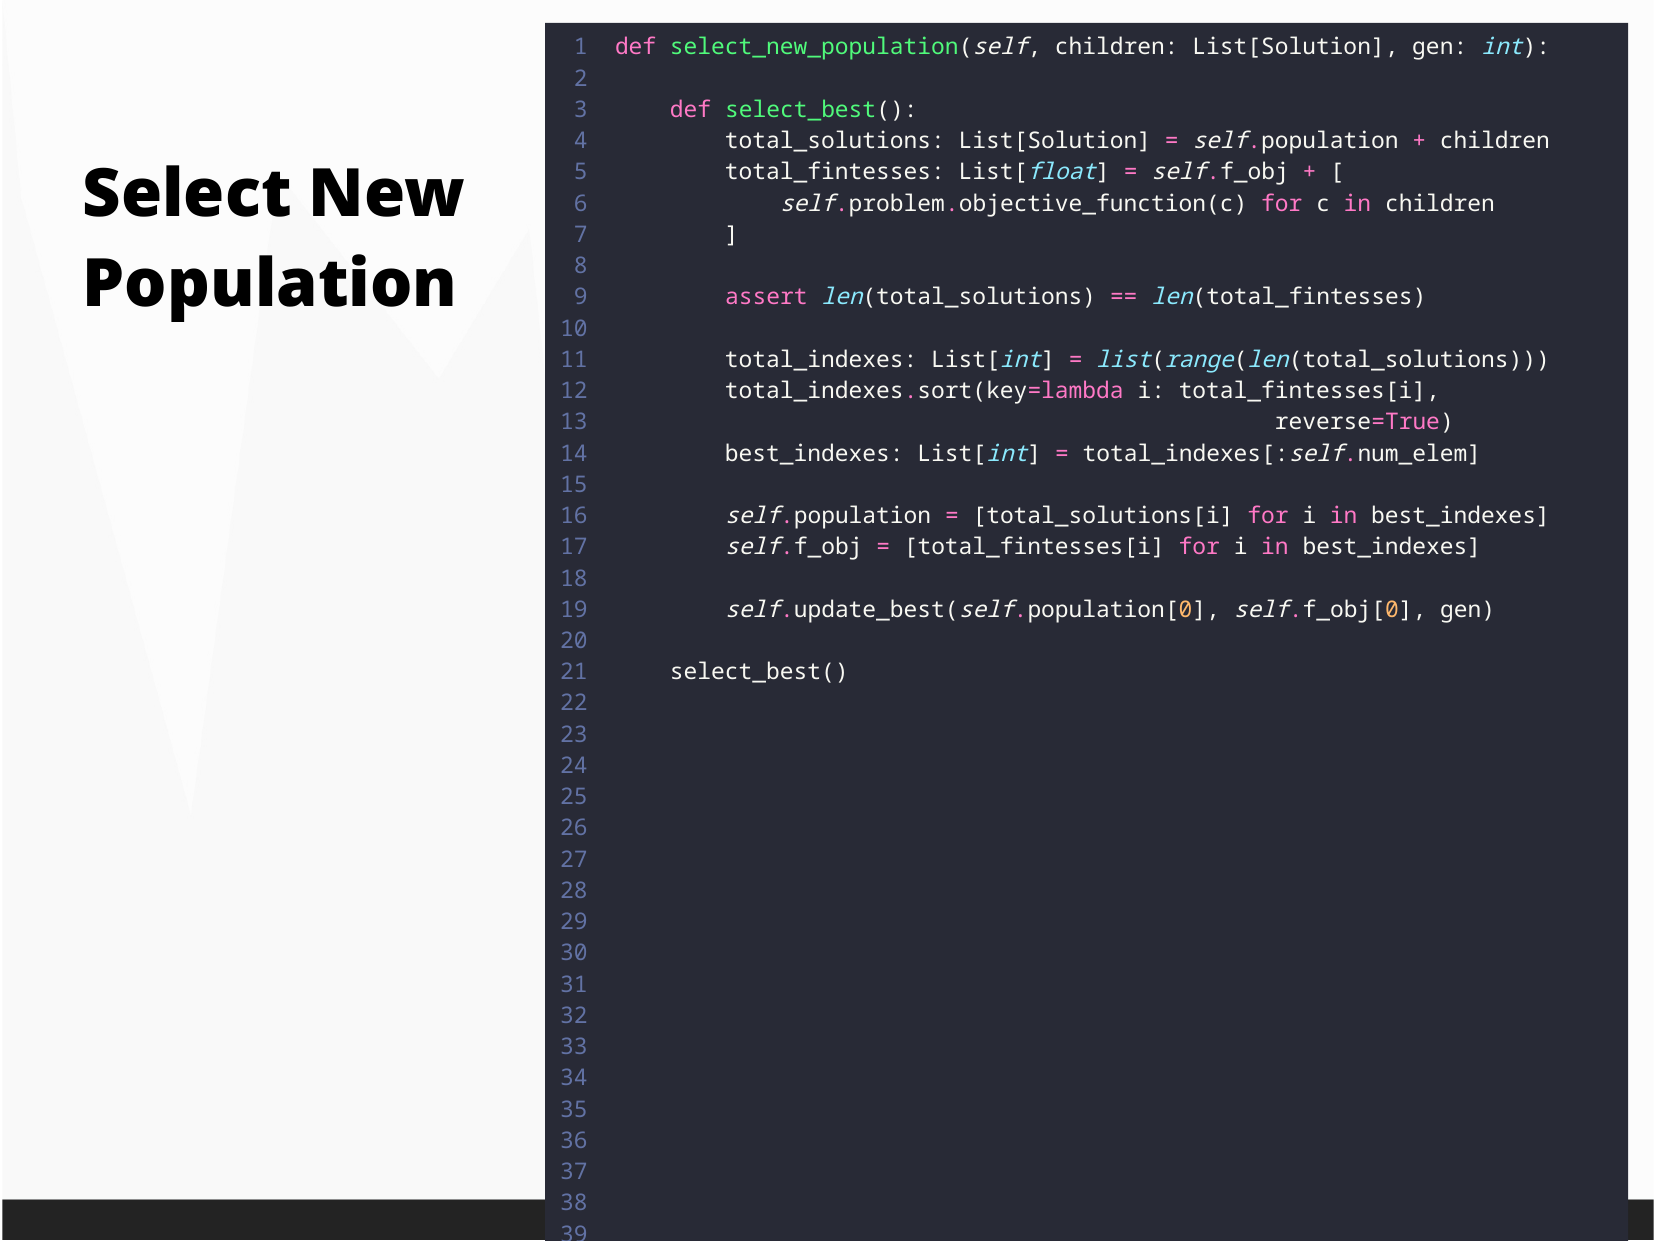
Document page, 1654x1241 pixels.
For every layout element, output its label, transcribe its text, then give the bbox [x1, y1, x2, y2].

text_box 1 def select_new_population(self, children: List[Solution], gen: int): 2 3 def select_best(): 4 total_solutions: List[Solution] = self.population + children 5 total_fintesses: List[float] = self.f_obj + [ 6 self.problem.objective_function(c) for c in children 7 ] 8 9 assert len(total_solutions) == len(total_fintesses) 10 11 total_indexes: List[int] = list(range(len(total_solutions))) 12 total_indexes.sort(key=lambda i: total_fintesses[i], 13 reverse=True) 14 best_indexes: List[int] = total_indexes[:self.num_elem] 15 16 self.population = [total_solutions[i] for i in best_indexes] 17 self.f_obj = [total_fintesses[i] for i in best_indexes] 18 19 self.update_best(self.population[0], self.f_obj[0], gen) 20 21 select_best() 22 23 24 25 26 27 28 29 30 31 32 33 34 35 36 37 38 39 40 41 [545, 22, 1629, 1171]
title Select New Population [82, 139, 545, 332]
picture [2, 0, 1654, 1241]
